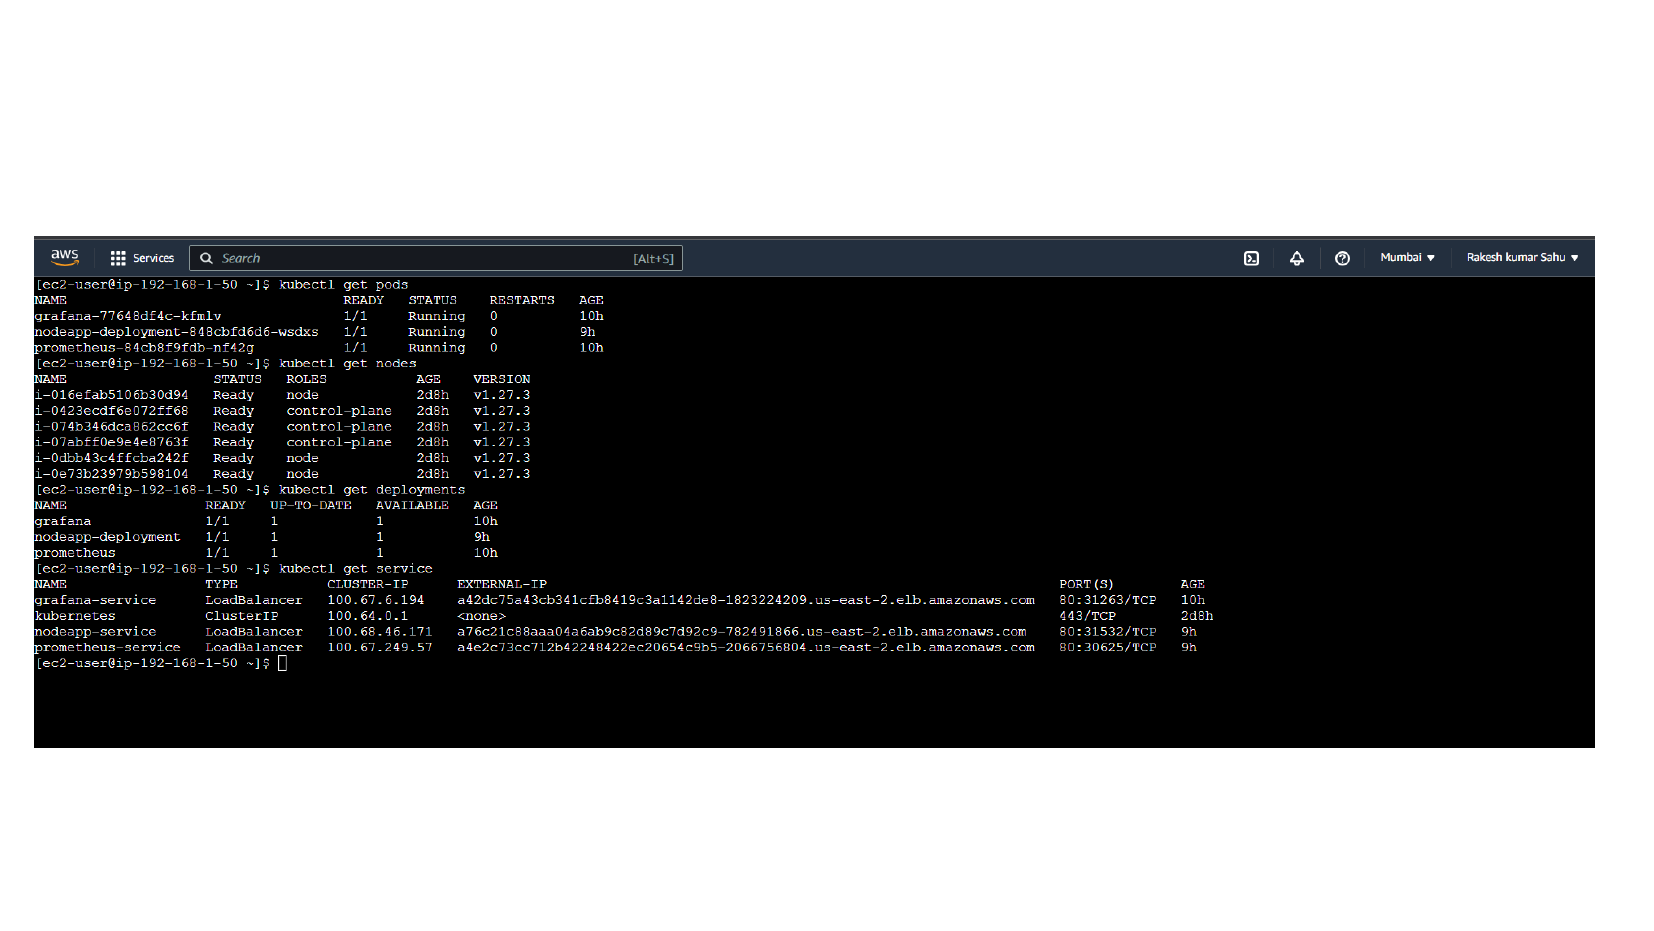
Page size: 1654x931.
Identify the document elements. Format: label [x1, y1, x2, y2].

picture [34, 236, 1595, 748]
